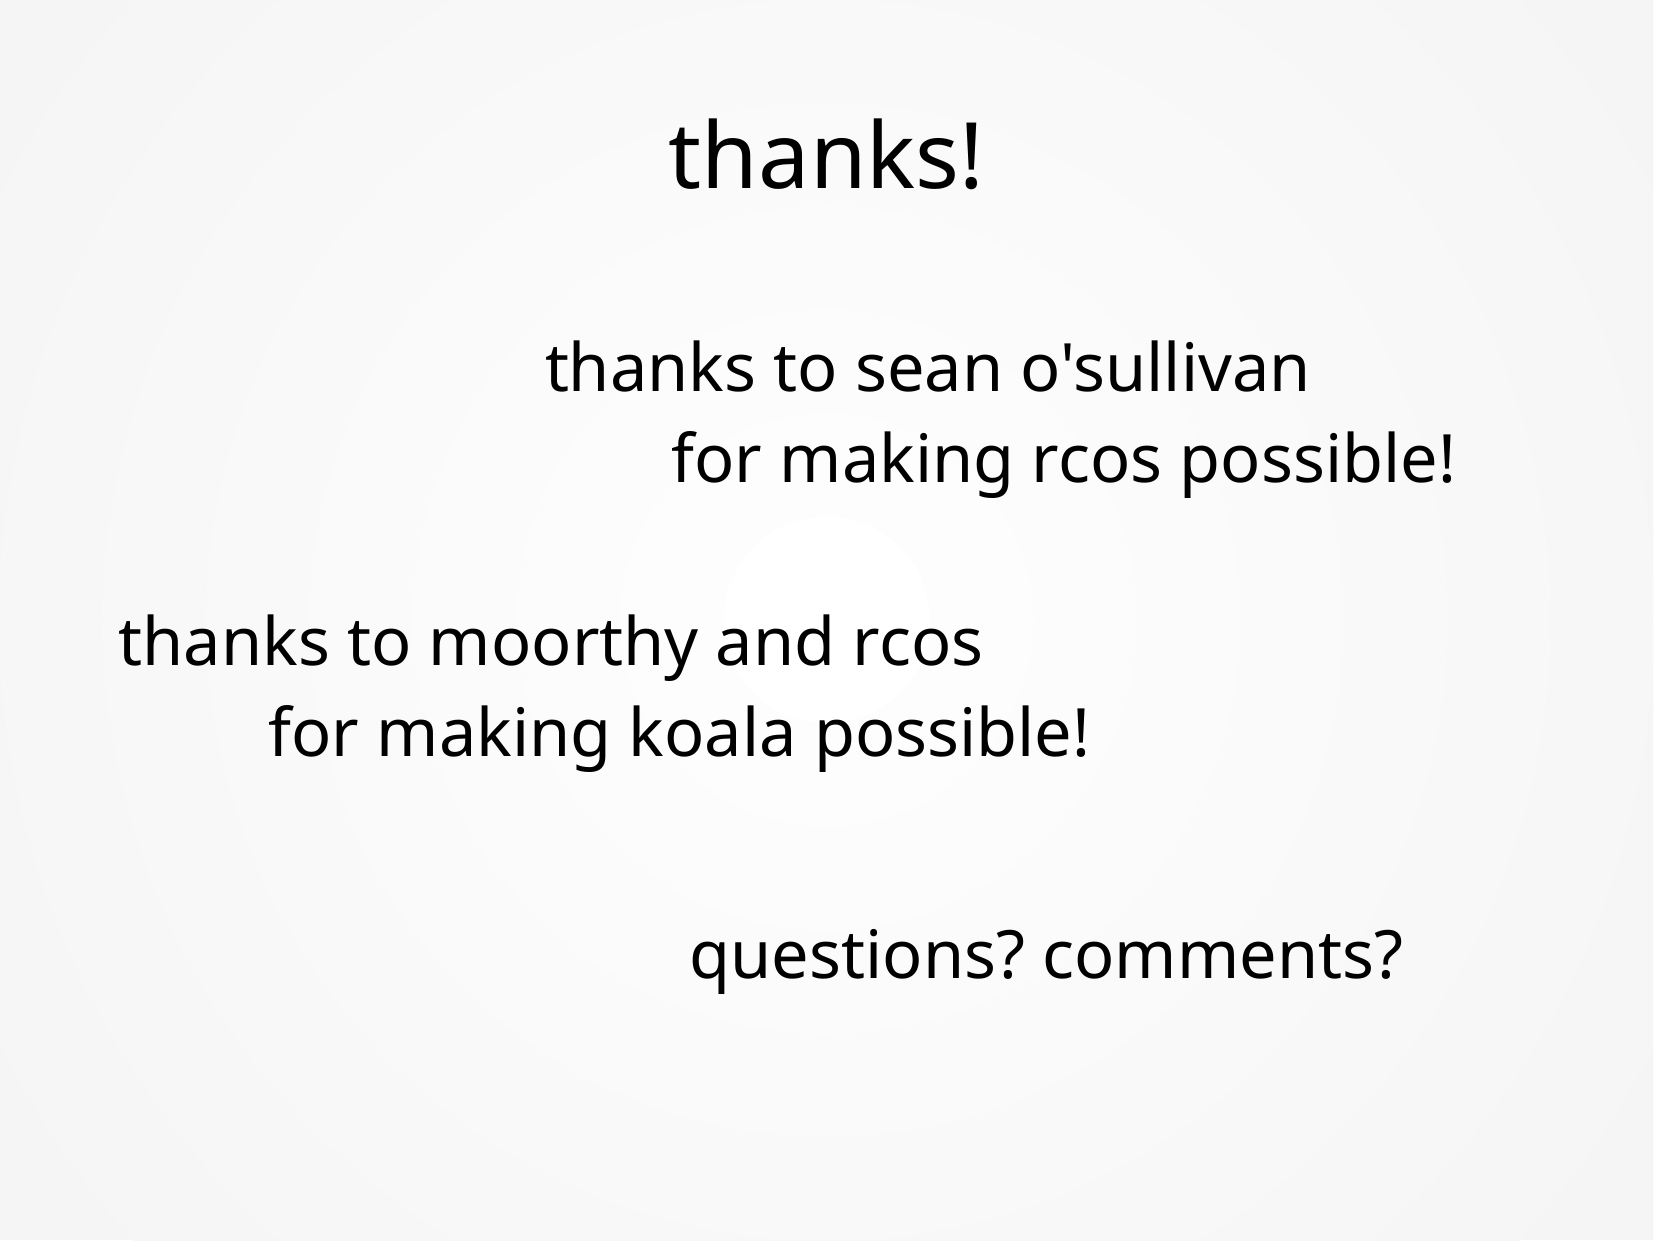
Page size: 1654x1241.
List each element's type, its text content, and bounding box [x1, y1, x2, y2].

text_box thanks to moorthy and rcos for making koala possible! [103, 586, 1092, 762]
title thanks! [82, 49, 1571, 257]
text_box thanks to sean o'sullivan for making rcos possible! [530, 312, 1463, 488]
text_box questions? comments? [675, 900, 1419, 995]
